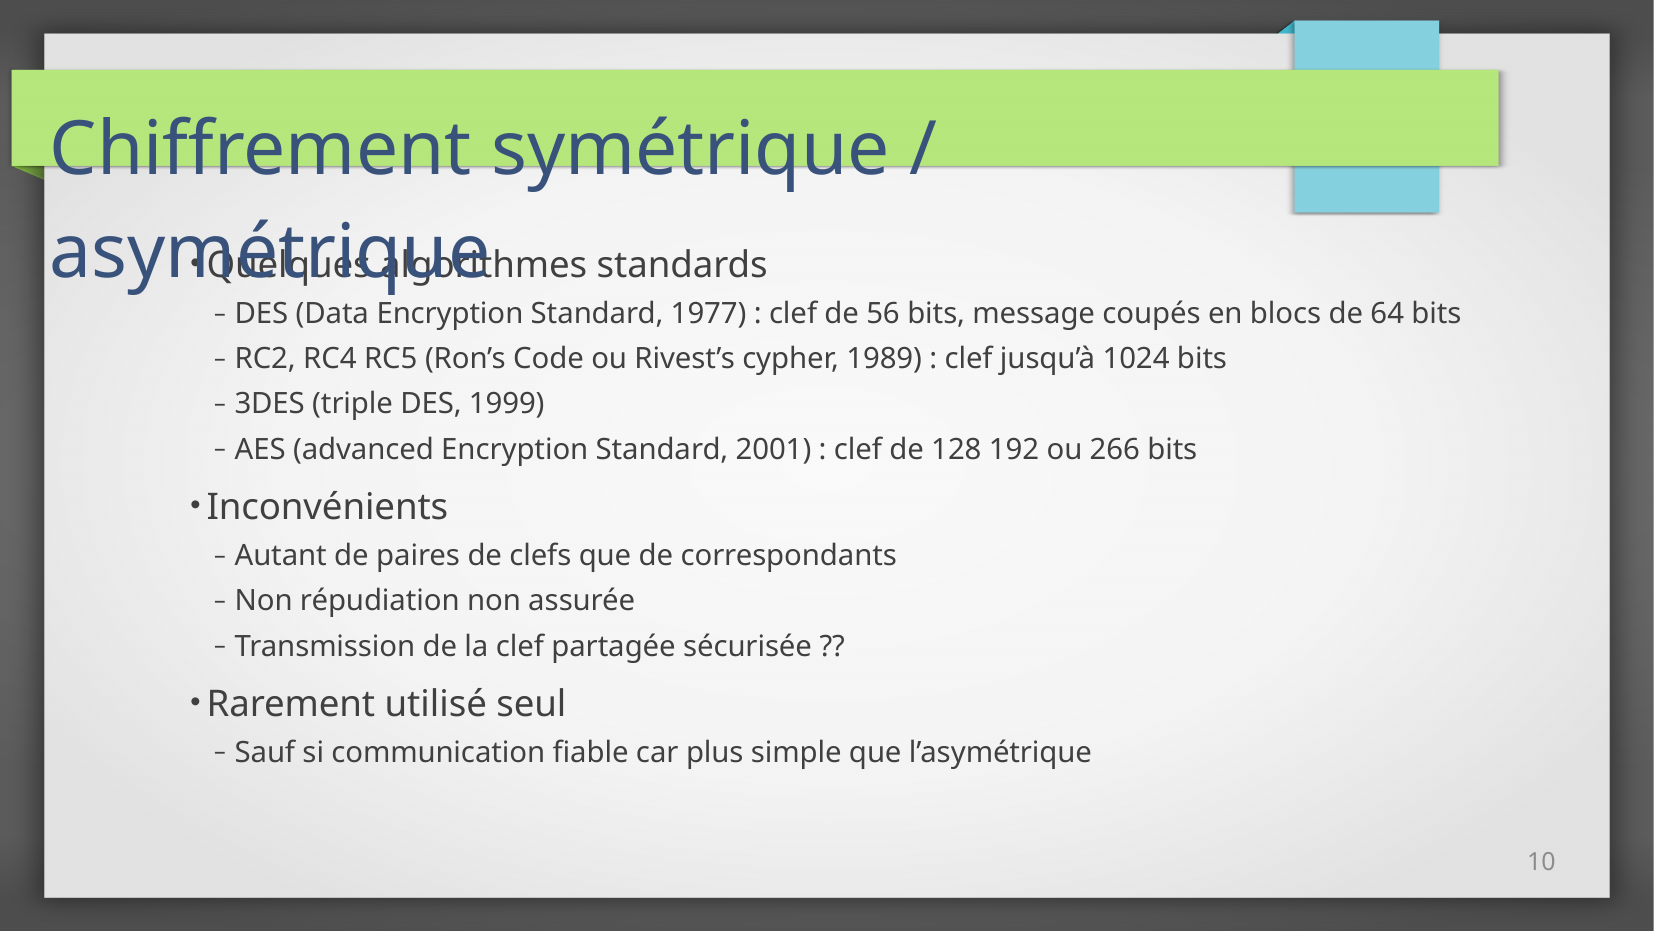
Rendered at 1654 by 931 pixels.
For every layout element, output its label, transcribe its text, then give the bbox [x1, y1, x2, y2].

picture [0, 0, 1654, 931]
text_box <numéro> [1184, 838, 1571, 886]
text_box Quelques algorithmes standards DES (Data Encryption Standard, 1977) : clef de 56 bits, message coupés en blocs de 64 bits RC2, RC4 RC5 (Ron’s Code ou Rivest’s cypher, 1989) : clef jusqu’à 1024 bits 3DES (triple DES, 1999) AES (advanced Encryption Standard, 2001) : clef de 128 192 ou 266 bits Inconvénients Autant de paires de clefs que de correspondants Non répudiation non assurée Transmission de la clef partagée sécurisée ?? Rarement utilisé seul Sauf si communication fiable car plus simple que l’asymétrique [175, 234, 1571, 782]
text_box Chiffrement symétrique / asymétrique [35, 87, 1241, 178]
